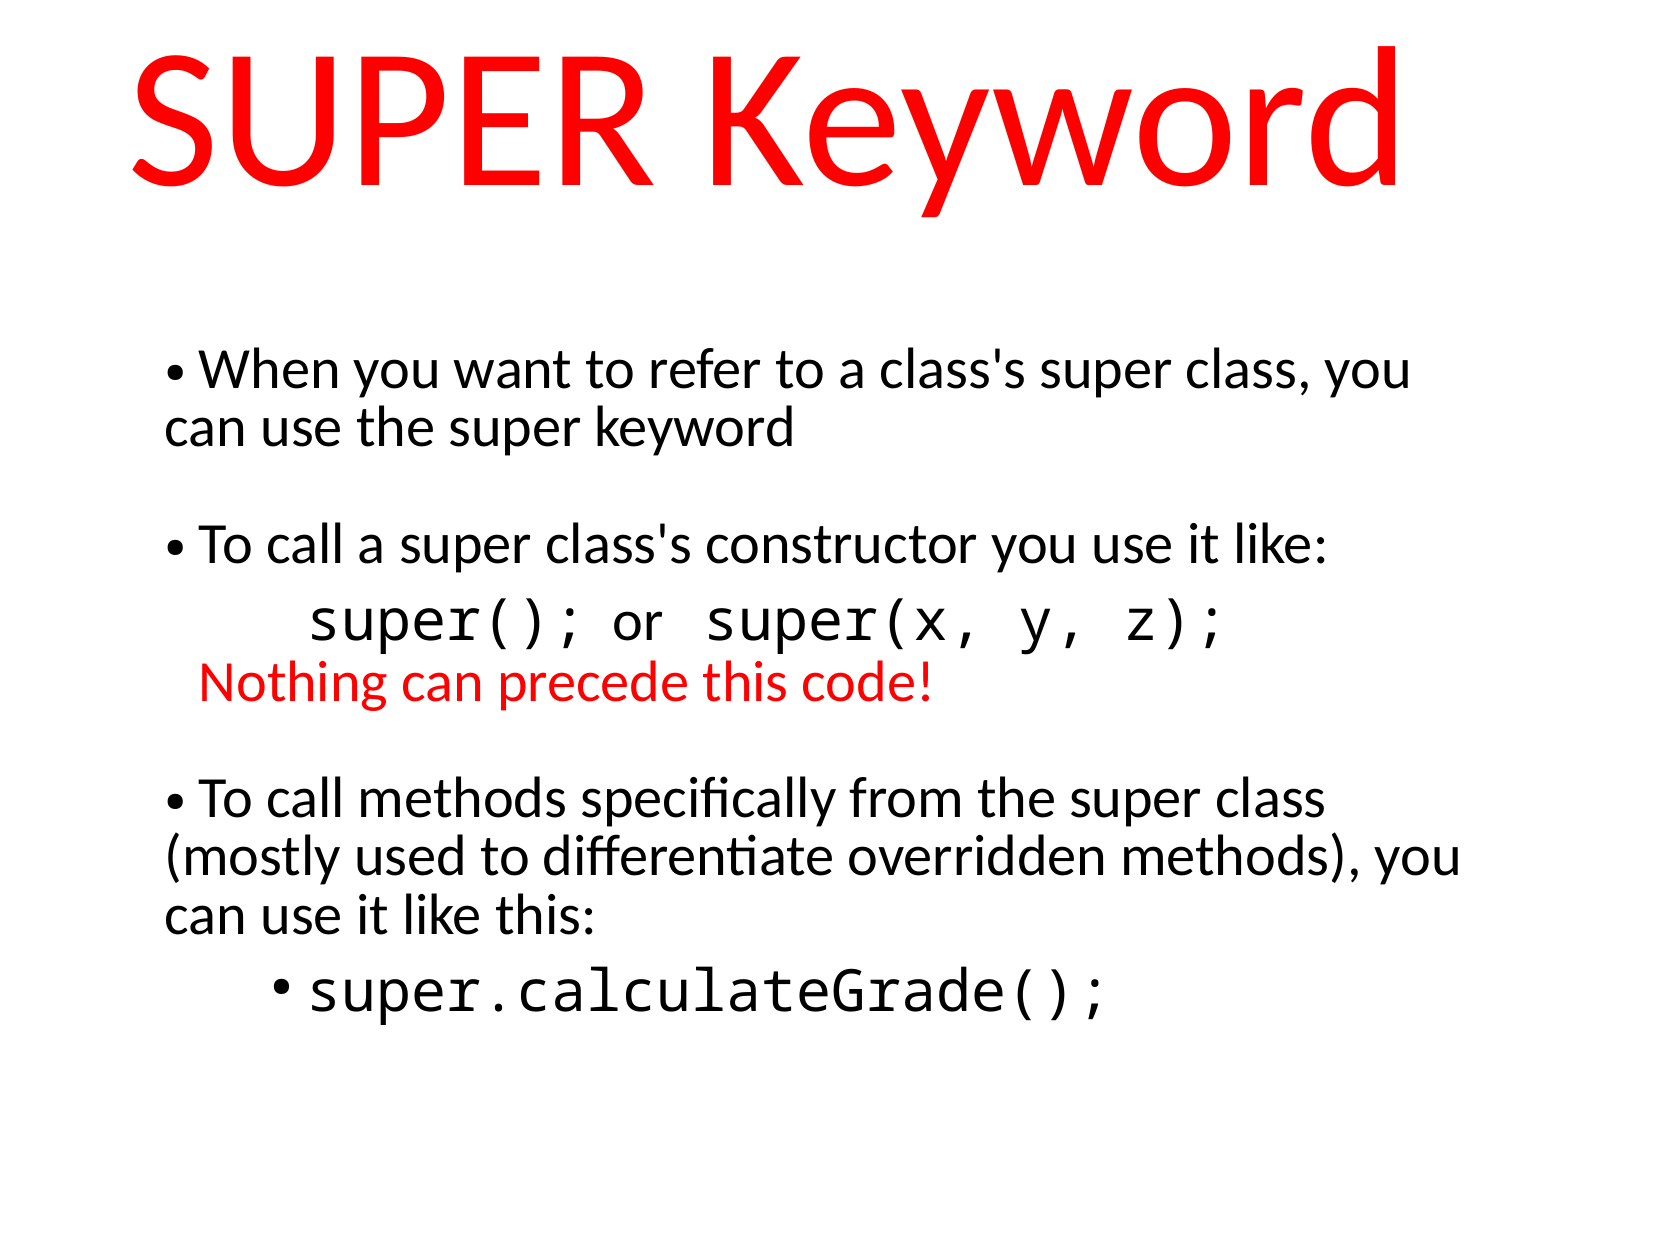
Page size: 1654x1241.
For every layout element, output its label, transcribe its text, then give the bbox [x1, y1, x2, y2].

text_box When you want to refer to a class's super class, you can use the super keyword To call a super class's constructor you use it like: super(); or super(x, y, z); Nothing can precede this code! To call methods specifically from the super class (mostly used to differentiate overridden methods), you can use it like this: super.calculateGrade(); [150, 337, 1501, 1134]
text_box SUPER Keyword [112, 28, 1654, 288]
